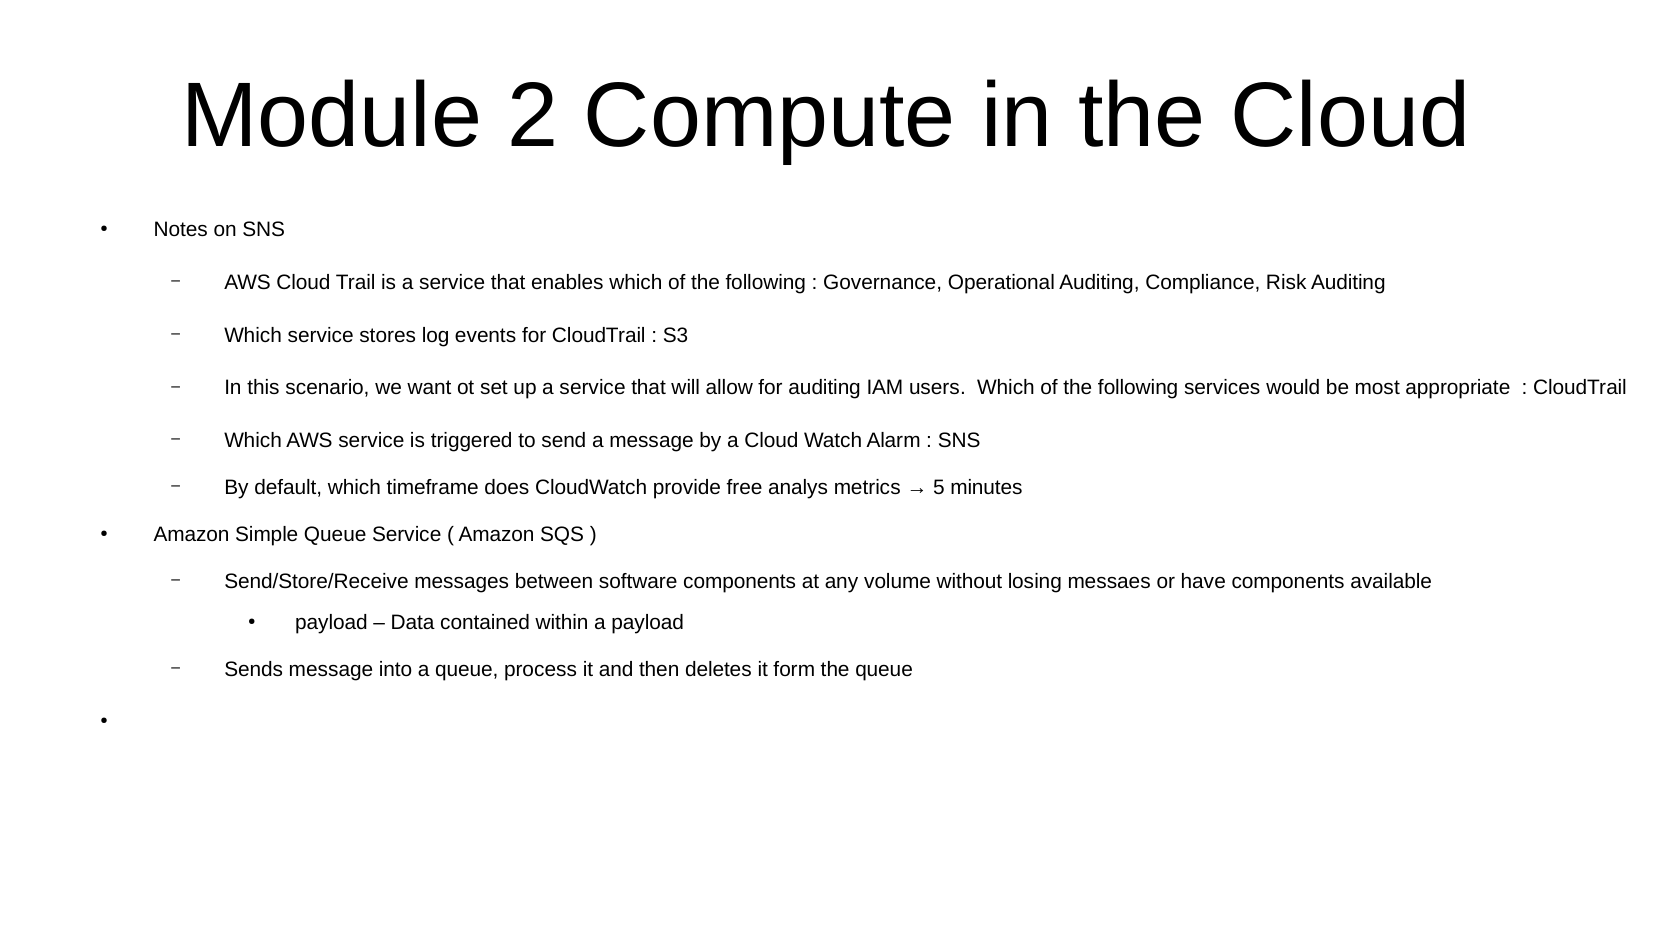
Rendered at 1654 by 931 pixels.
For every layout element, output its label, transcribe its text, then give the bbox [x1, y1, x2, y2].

title Module 2 Compute in the Cloud [82, 37, 1571, 193]
list Notes on SNS AWS Cloud Trail is a service that enables which of the following : Governance, Operational Auditing, Compliance, Risk Auditing Which service stores log events for CloudTrail : S3 In this scenario, we want ot set up a service that will allow for auditing IAM users. Which of the following services would be most appropriate : CloudTrail Which AWS service is triggered to send a message by a Cloud Watch Alarm : SNS By default, which timeframe does CloudWatch provide free analys metrics → 5 minutes Amazon Simple Queue Service ( Amazon SQS ) Send/Store/Receive messages between software components at any volume without losing messaes or have components available payload – Data contained within a payload Sends message into a queue, process it and then deletes it form the queue [82, 217, 1636, 916]
